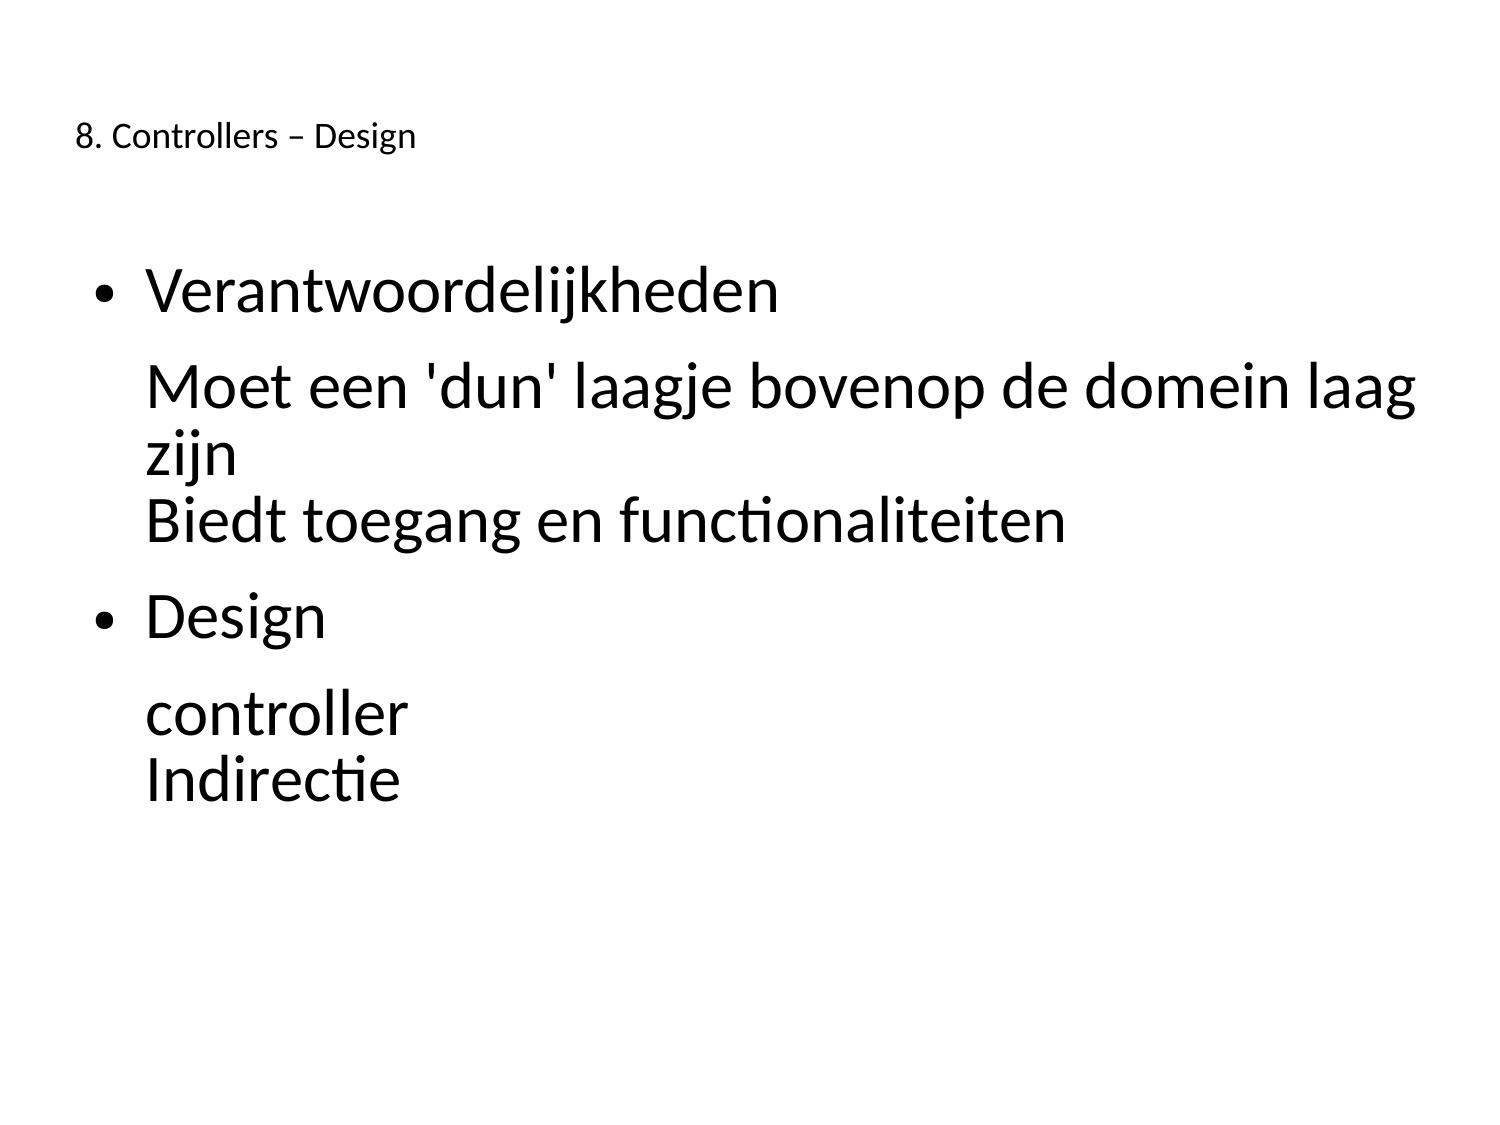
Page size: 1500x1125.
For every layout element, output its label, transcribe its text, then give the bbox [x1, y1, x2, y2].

title 8. Controllers – Design [75, 45, 1425, 233]
list Verantwoordelijkheden Moet een 'dun' laagje bovenop de domein laag zijn Biedt toegang en functionaliteiten Design controller Indirectie [75, 262, 1425, 1005]
